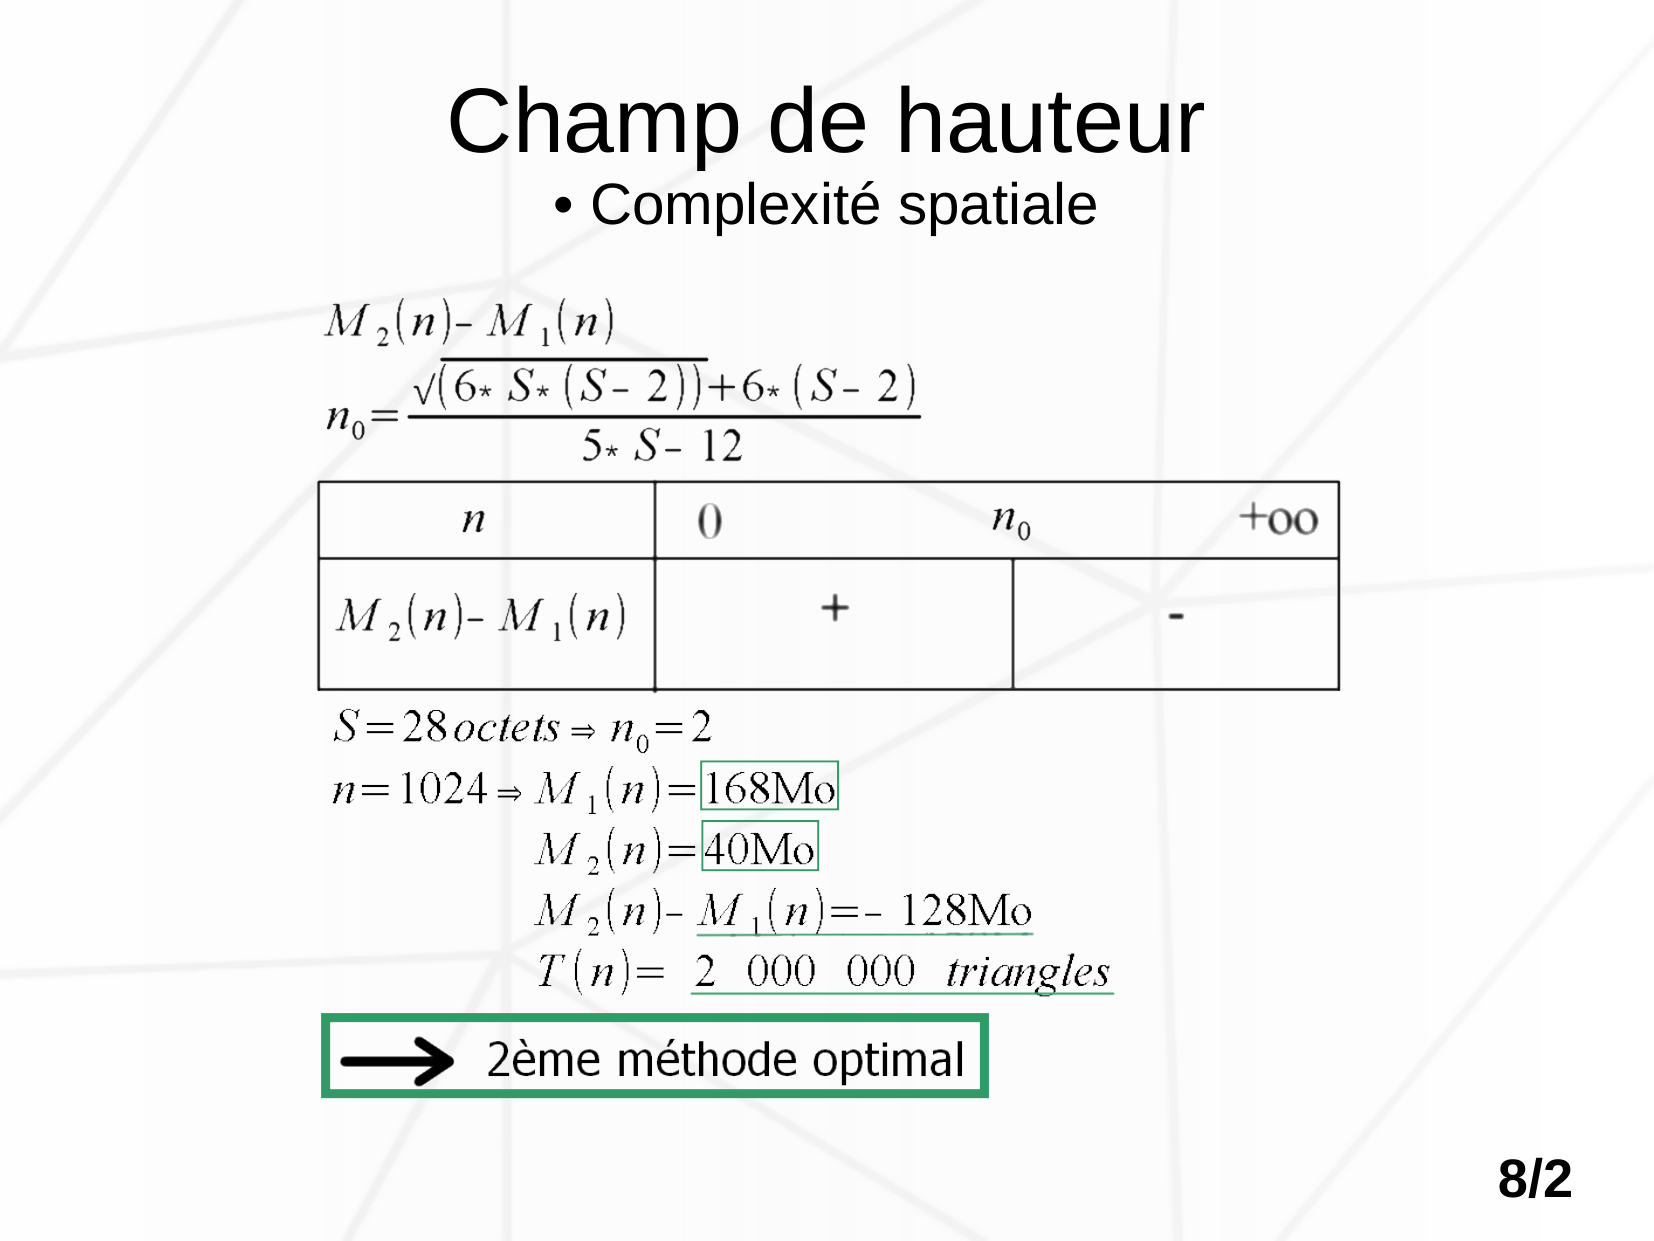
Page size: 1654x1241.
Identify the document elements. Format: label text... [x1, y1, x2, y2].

text_box <numéro>/2 [1366, 1141, 1654, 1219]
title Champ de hauteur • Complexité spatiale [82, 49, 1571, 257]
picture [0, 0, 1654, 1241]
